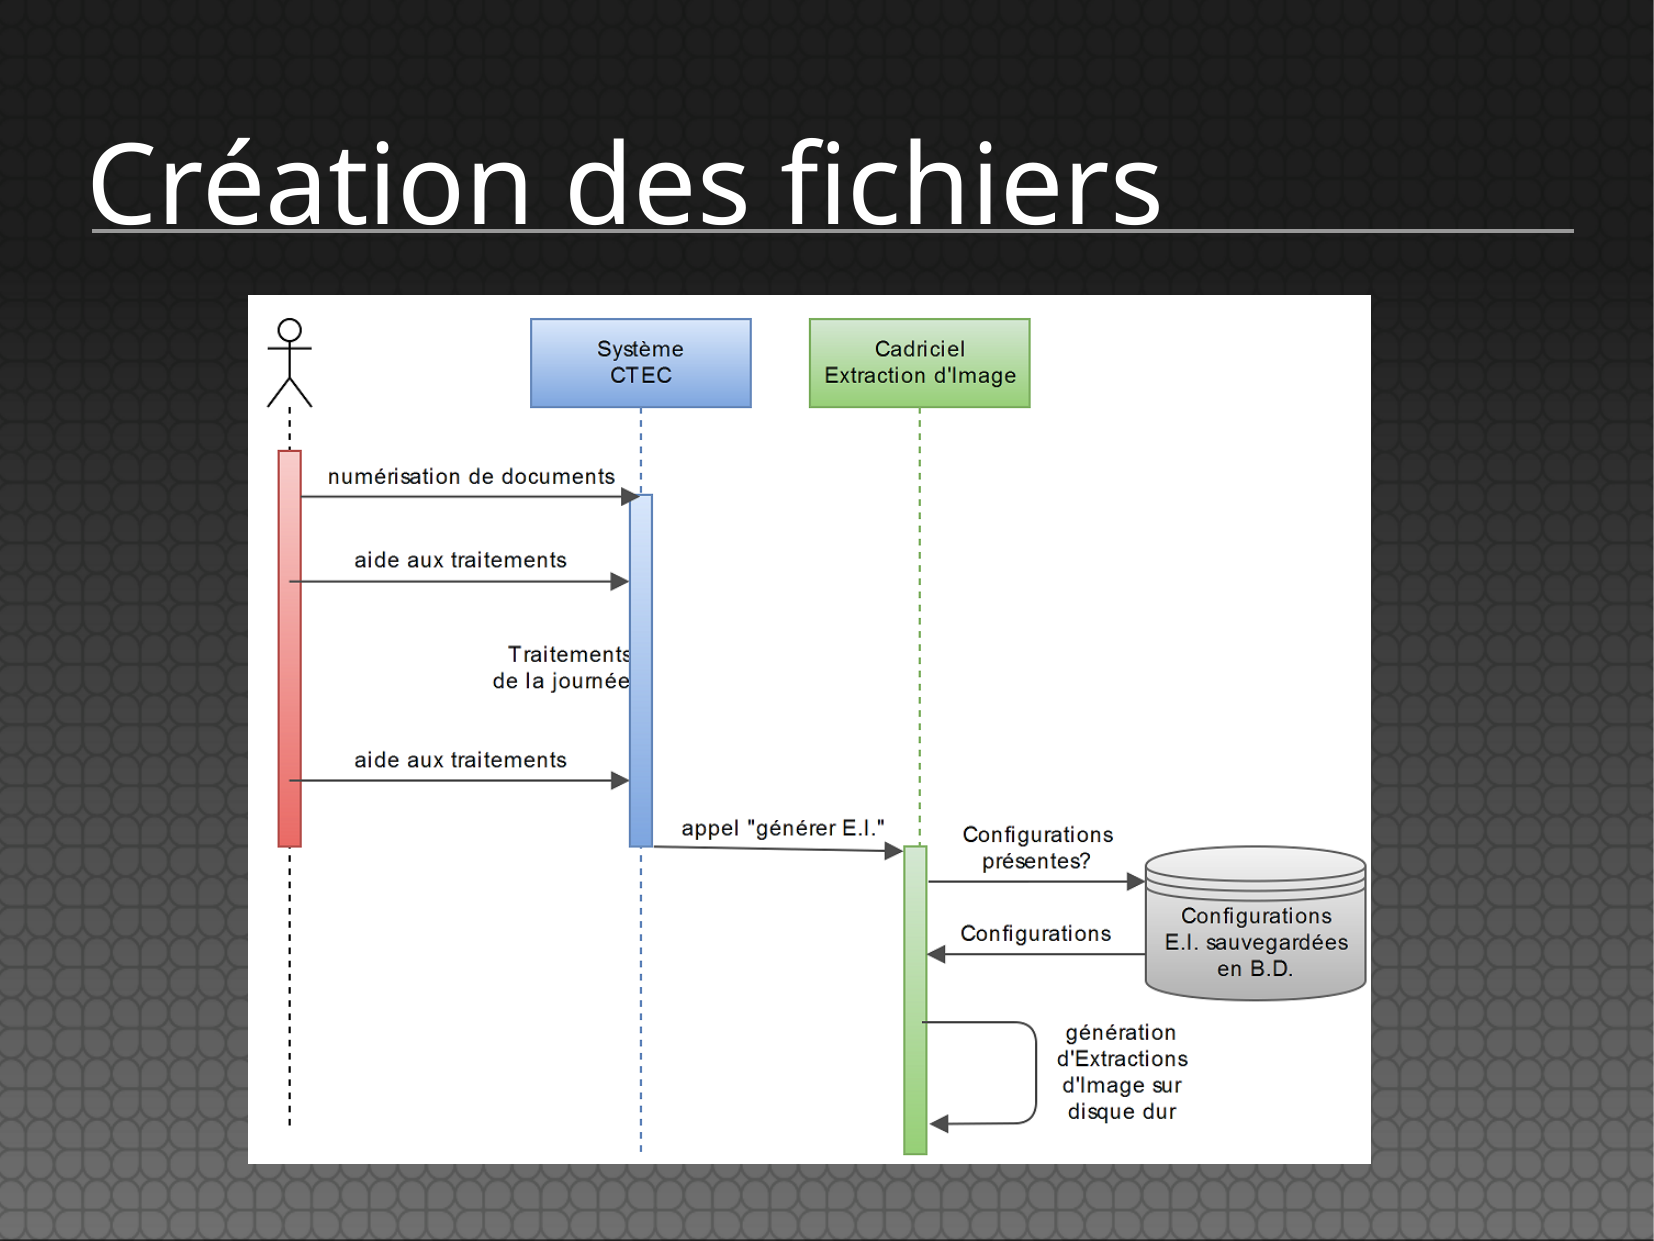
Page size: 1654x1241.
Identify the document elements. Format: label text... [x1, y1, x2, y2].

title Création des fichiers [86, 112, 1576, 249]
picture [0, 0, 1654, 1241]
